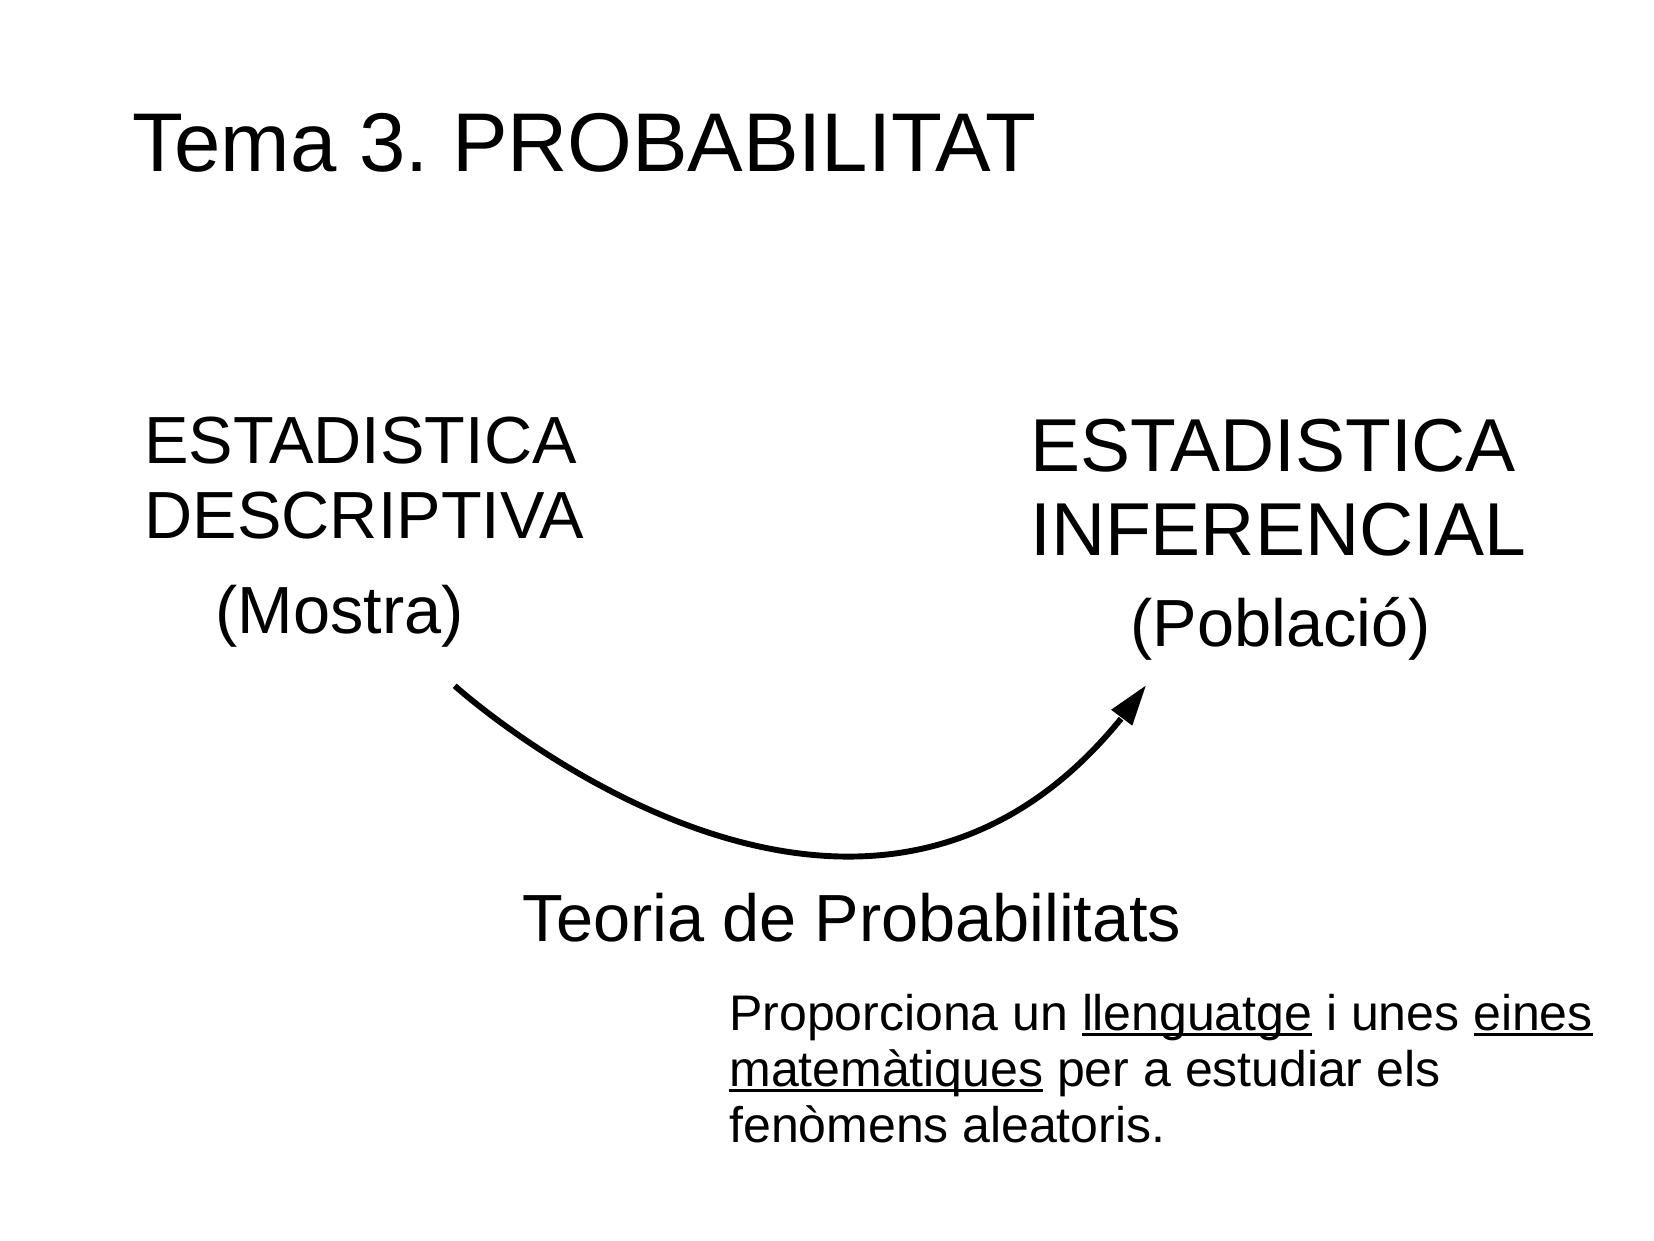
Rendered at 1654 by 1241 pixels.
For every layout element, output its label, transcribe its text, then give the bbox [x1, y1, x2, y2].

text_box (Mostra) [200, 566, 526, 656]
text_box ESTADISTICA DESCRIPTIVA [129, 395, 632, 662]
text_box (Població) [1116, 578, 1477, 669]
text_box Tema 3. PROBABILITAT [118, 88, 1359, 197]
text_box Teoria de Probabilitats [507, 874, 1205, 964]
text_box Proporciona un llenguatge i unes eines matemàtiques per a estudiar els fenòmens aleatoris. [714, 978, 1654, 1161]
text_box ESTADISTICA INFERENCIAL [1015, 395, 1560, 579]
